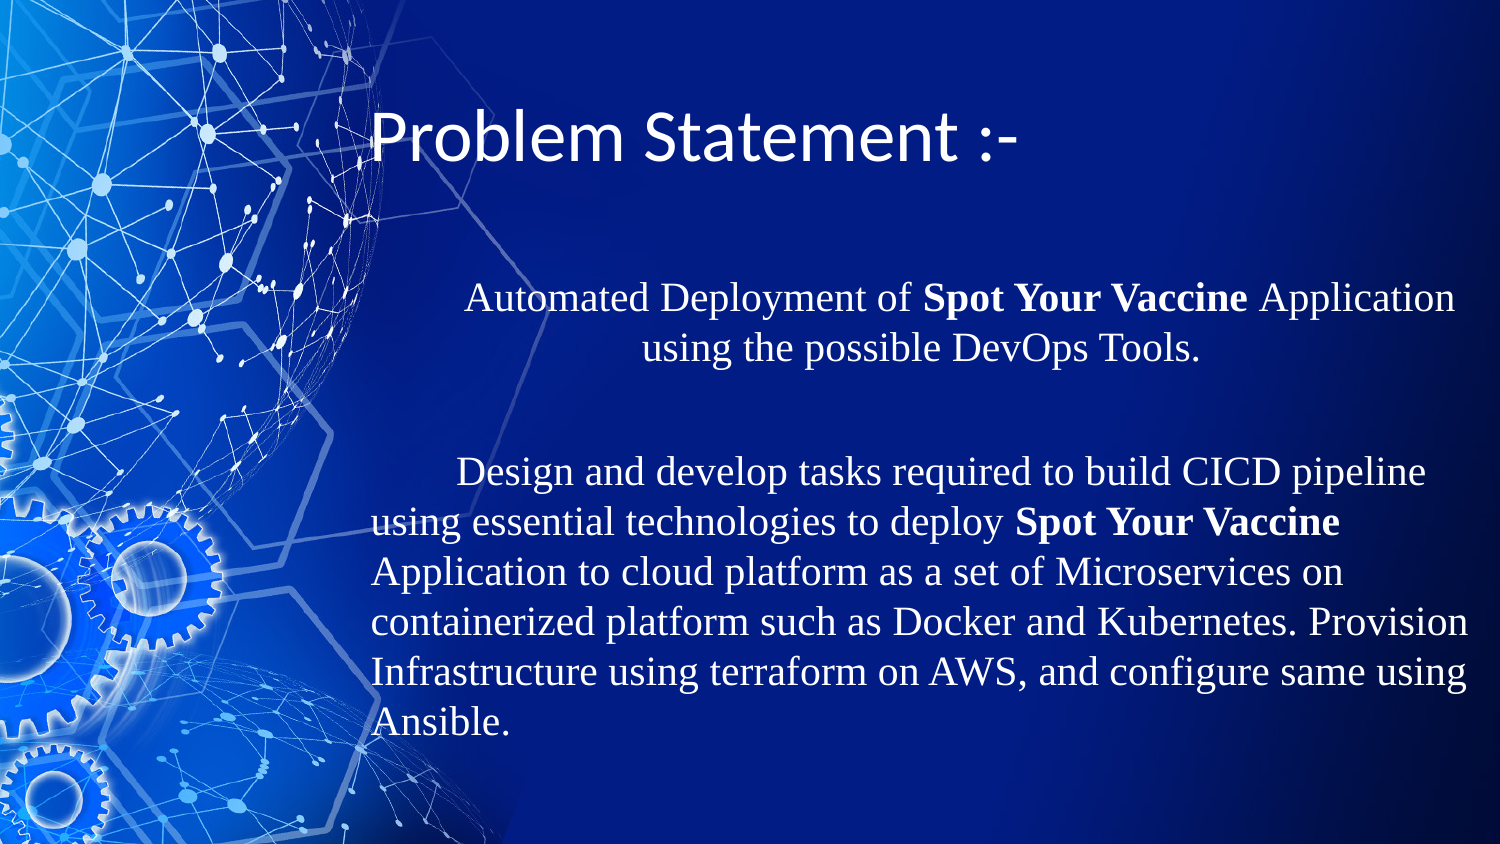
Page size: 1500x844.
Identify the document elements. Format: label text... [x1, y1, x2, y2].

list Automated Deployment of Spot Your Vaccine Application using the possible DevOps Tools. Design and develop tasks required to build CICD pipeline using essential technologies to deploy Spot Your Vaccine Application to cloud platform as a set of Microservices on containerized platform such as Docker and Kubernetes. Provision Infrastructure using terraform on AWS, and configure same using Ansible. [355, 212, 1489, 789]
title Problem Statement :- [354, 71, 1430, 191]
picture [0, 0, 1500, 844]
